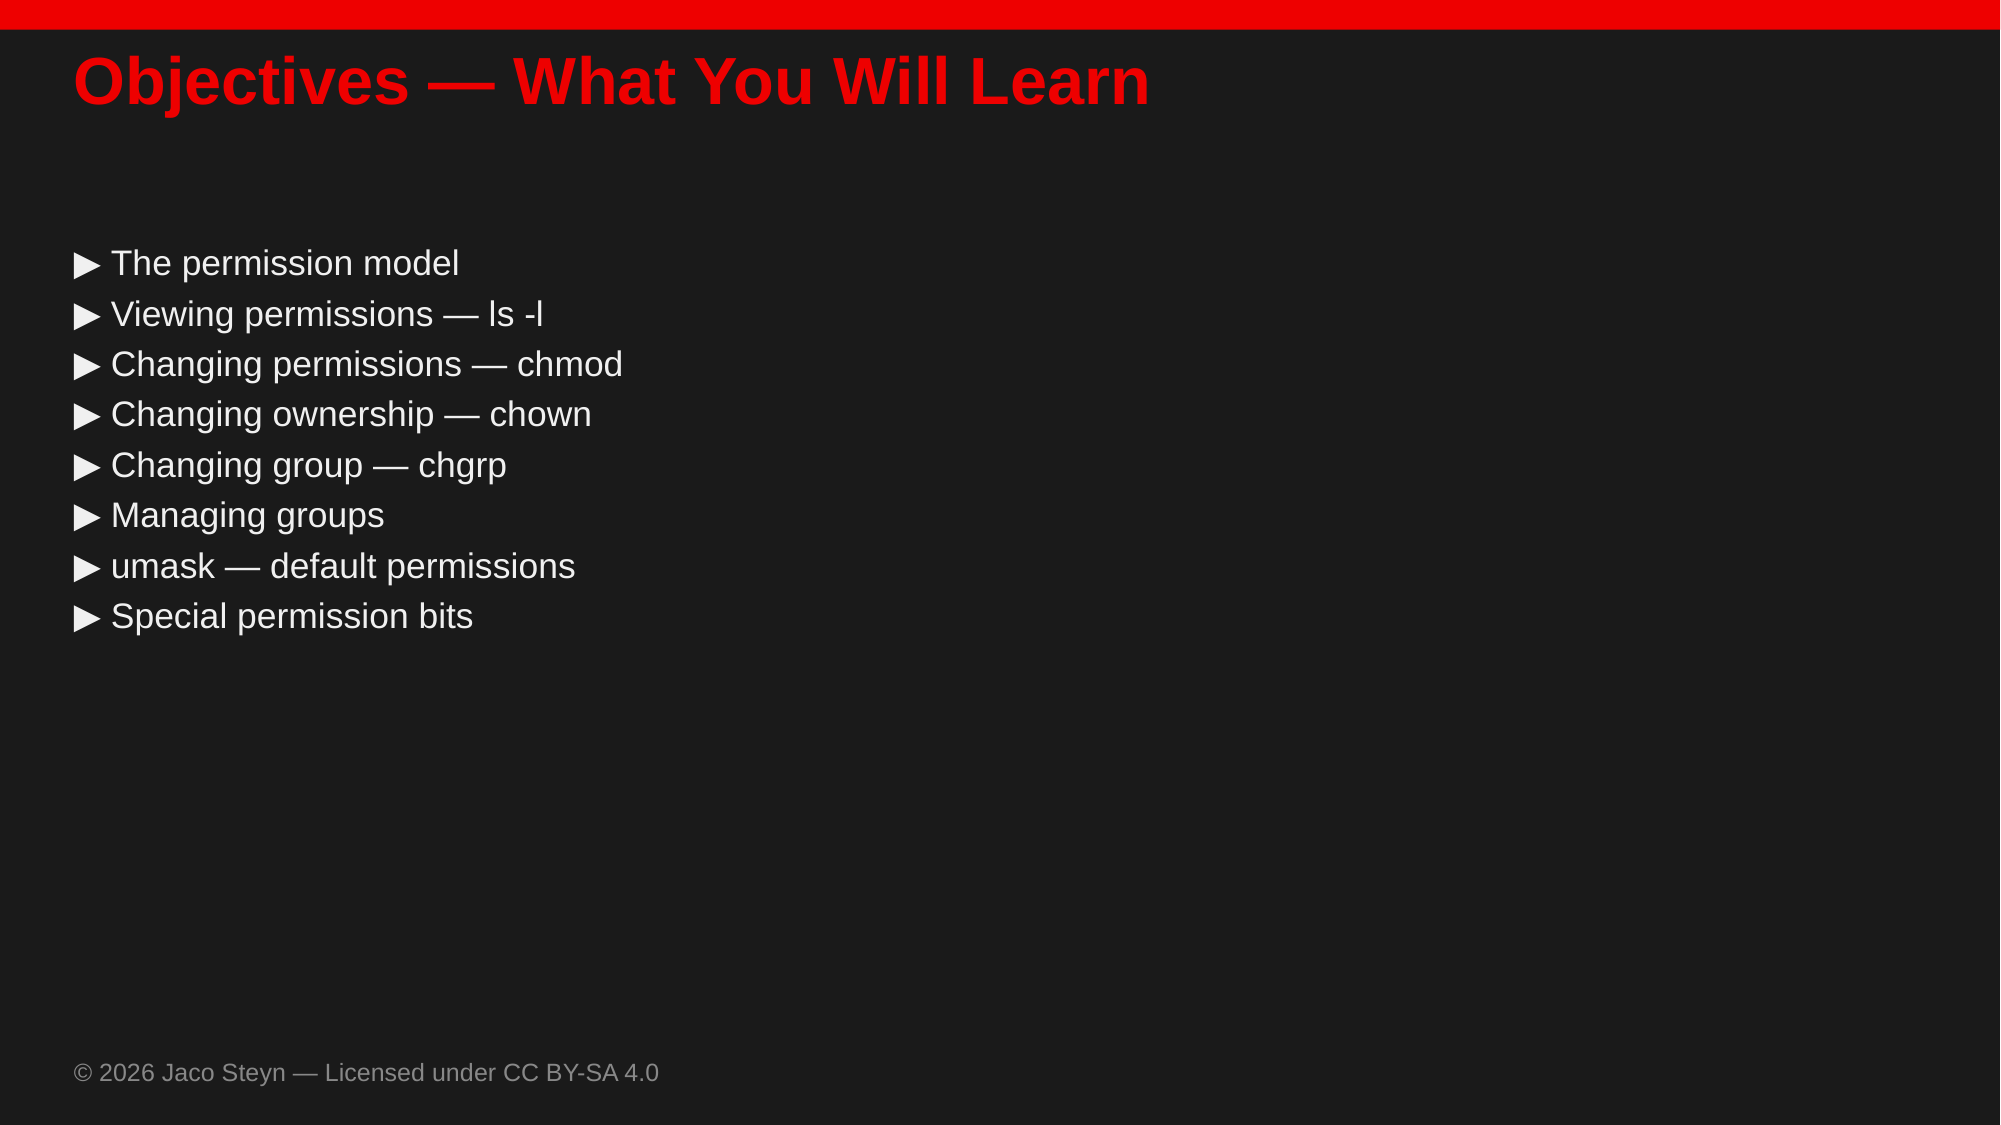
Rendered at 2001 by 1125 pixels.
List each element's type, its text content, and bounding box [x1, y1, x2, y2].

text_box [0, 0, 2001, 30]
text_box © 2026 Jaco Steyn — Licensed under CC BY-SA 4.0 [59, 1051, 1942, 1093]
text_box Objectives — What You Will Learn [59, 36, 1942, 208]
text_box ▶ The permission model ▶ Viewing permissions — ls -l ▶ Changing permissions — chmod ▶ Changing ownership — chown ▶ Changing group — chgrp ▶ Managing groups ▶ umask — default permissions ▶ Special permission bits [59, 236, 1942, 1037]
